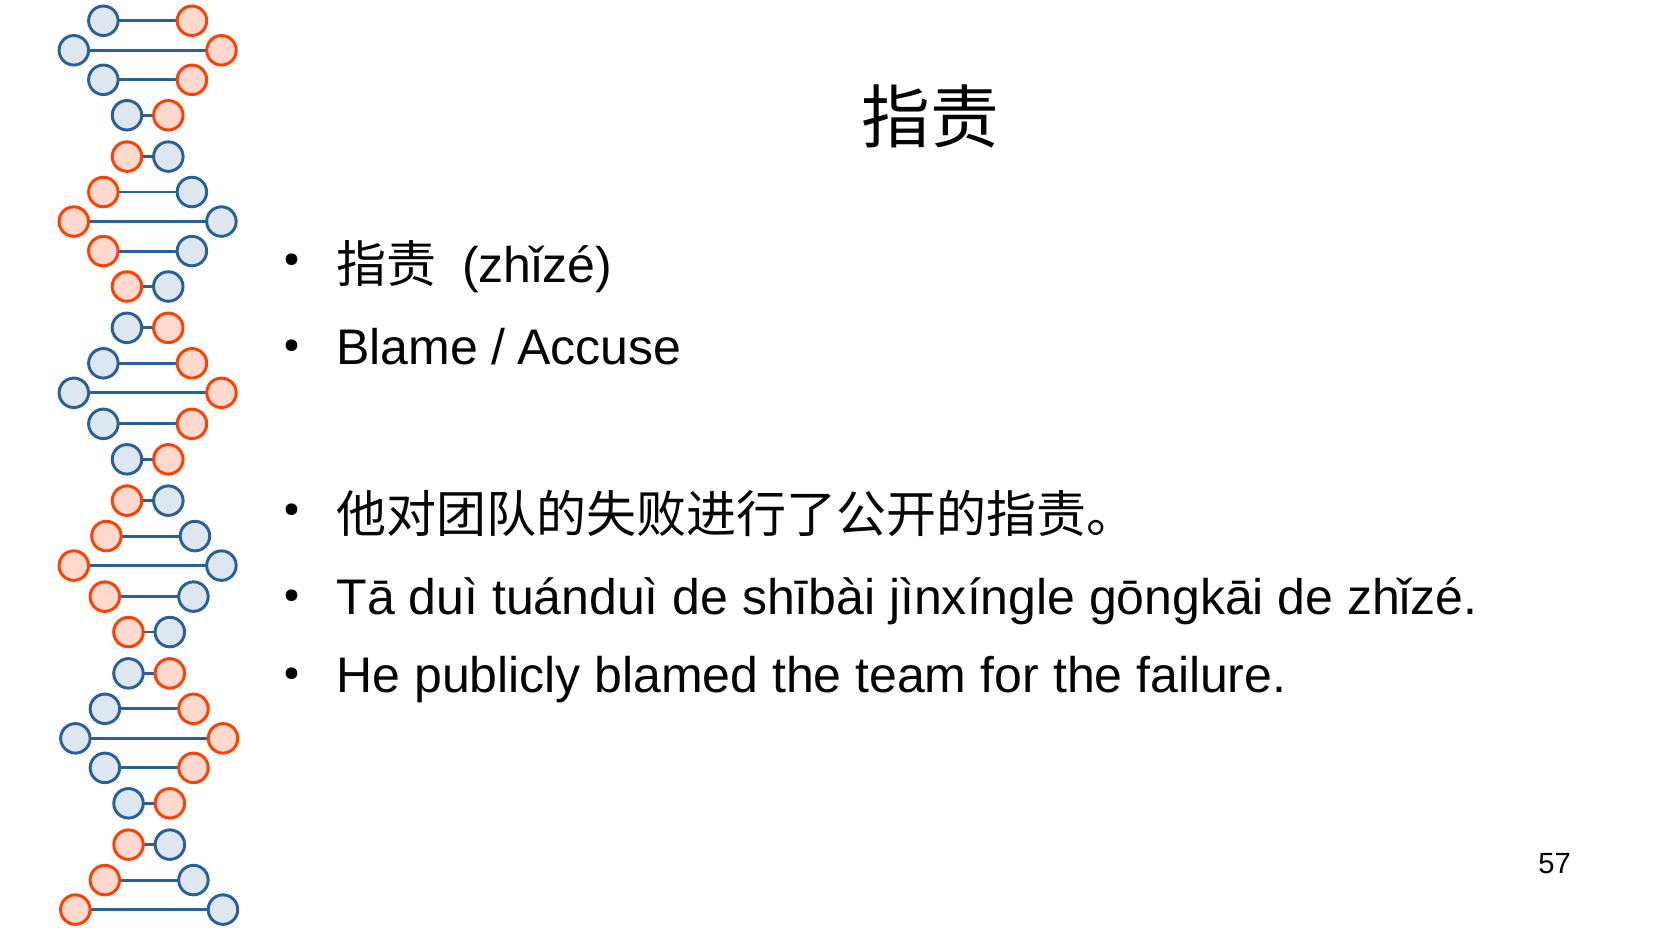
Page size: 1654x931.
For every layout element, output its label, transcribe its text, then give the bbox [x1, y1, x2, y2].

title 指责 [265, 35, 1595, 189]
list 指责 (zhǐzé) Blame / Accuse 他对团队的失败进行了公开的指责。 Tā duì tuánduì de shībài jìnxíngle gōngkāi de zhǐzé. He publicly blamed the team for the failure. [265, 224, 1595, 764]
